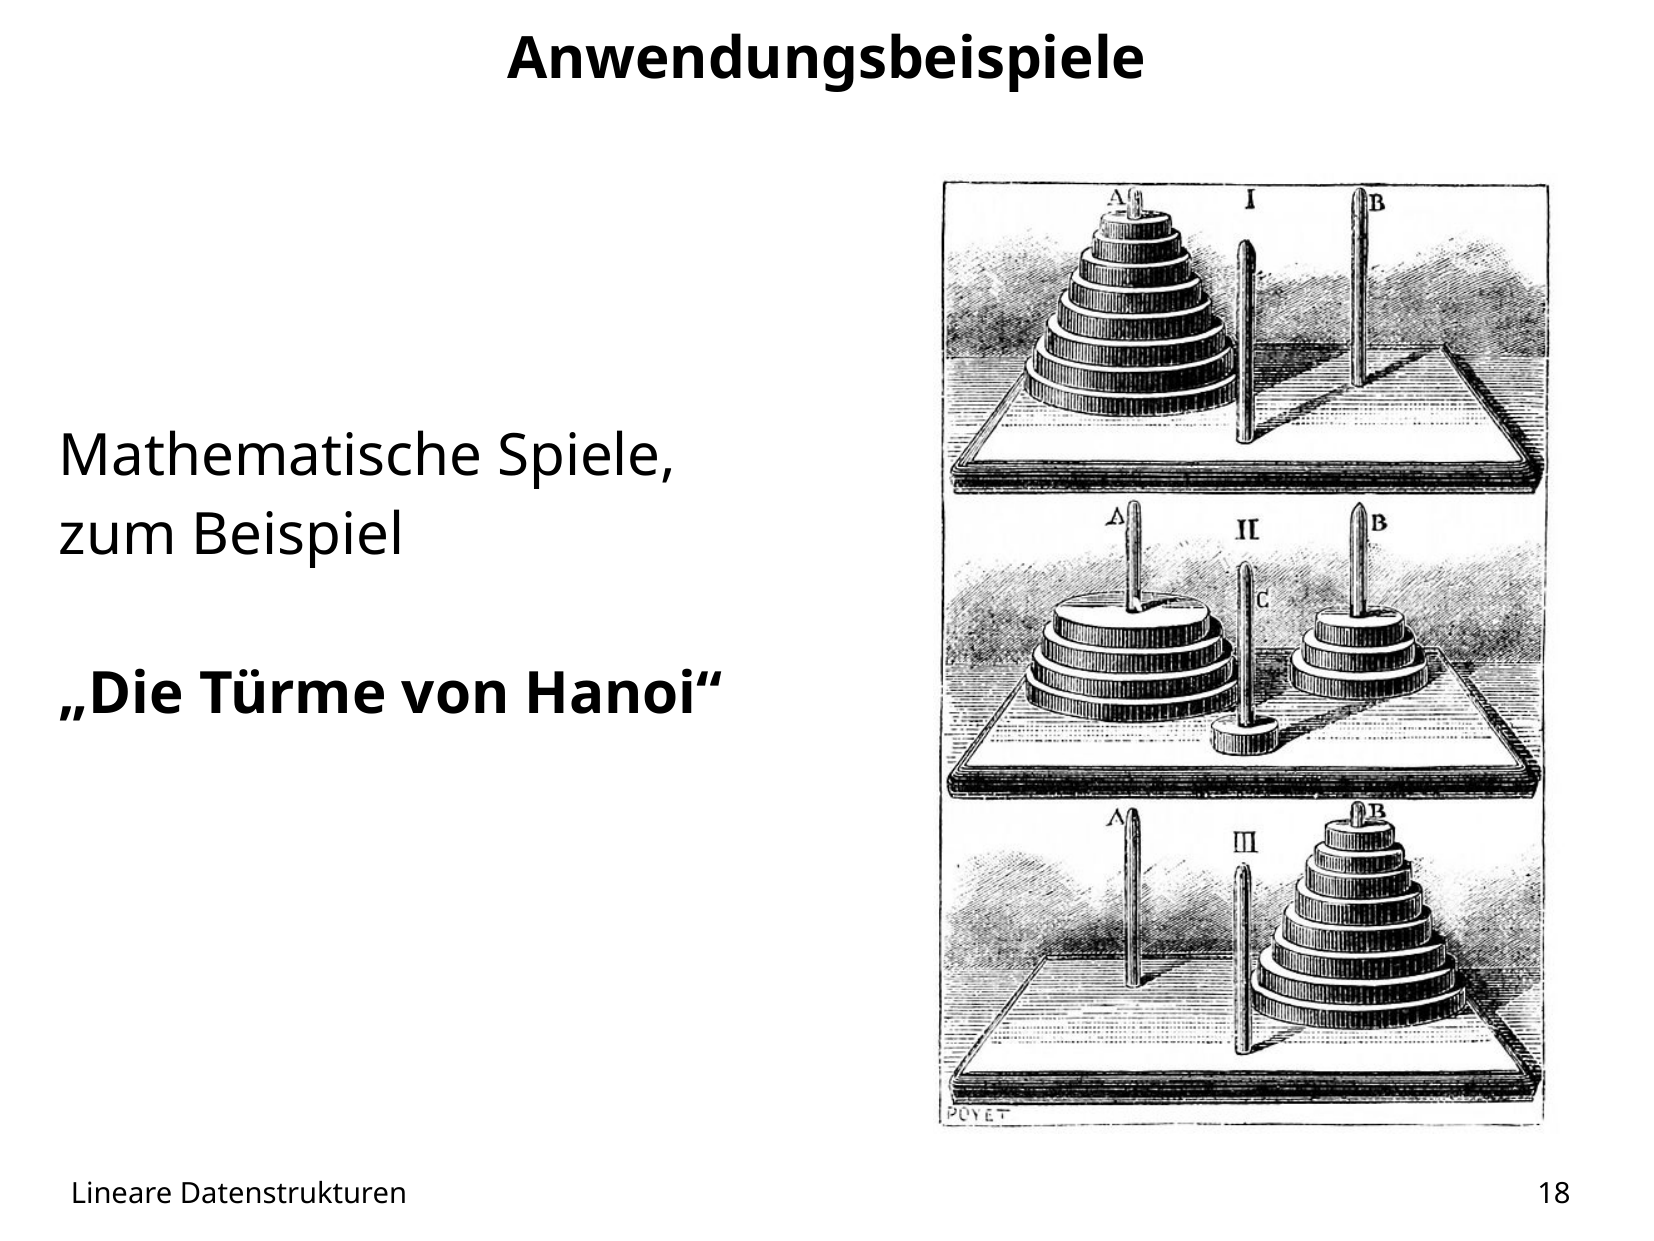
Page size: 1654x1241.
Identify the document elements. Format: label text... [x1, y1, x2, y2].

title Anwendungsbeispiele [0, 5, 1654, 107]
list Mathematische Spiele, zum Beispiel „Die Türme von Hanoi“ [59, 413, 815, 1123]
picture [933, 173, 1583, 1134]
